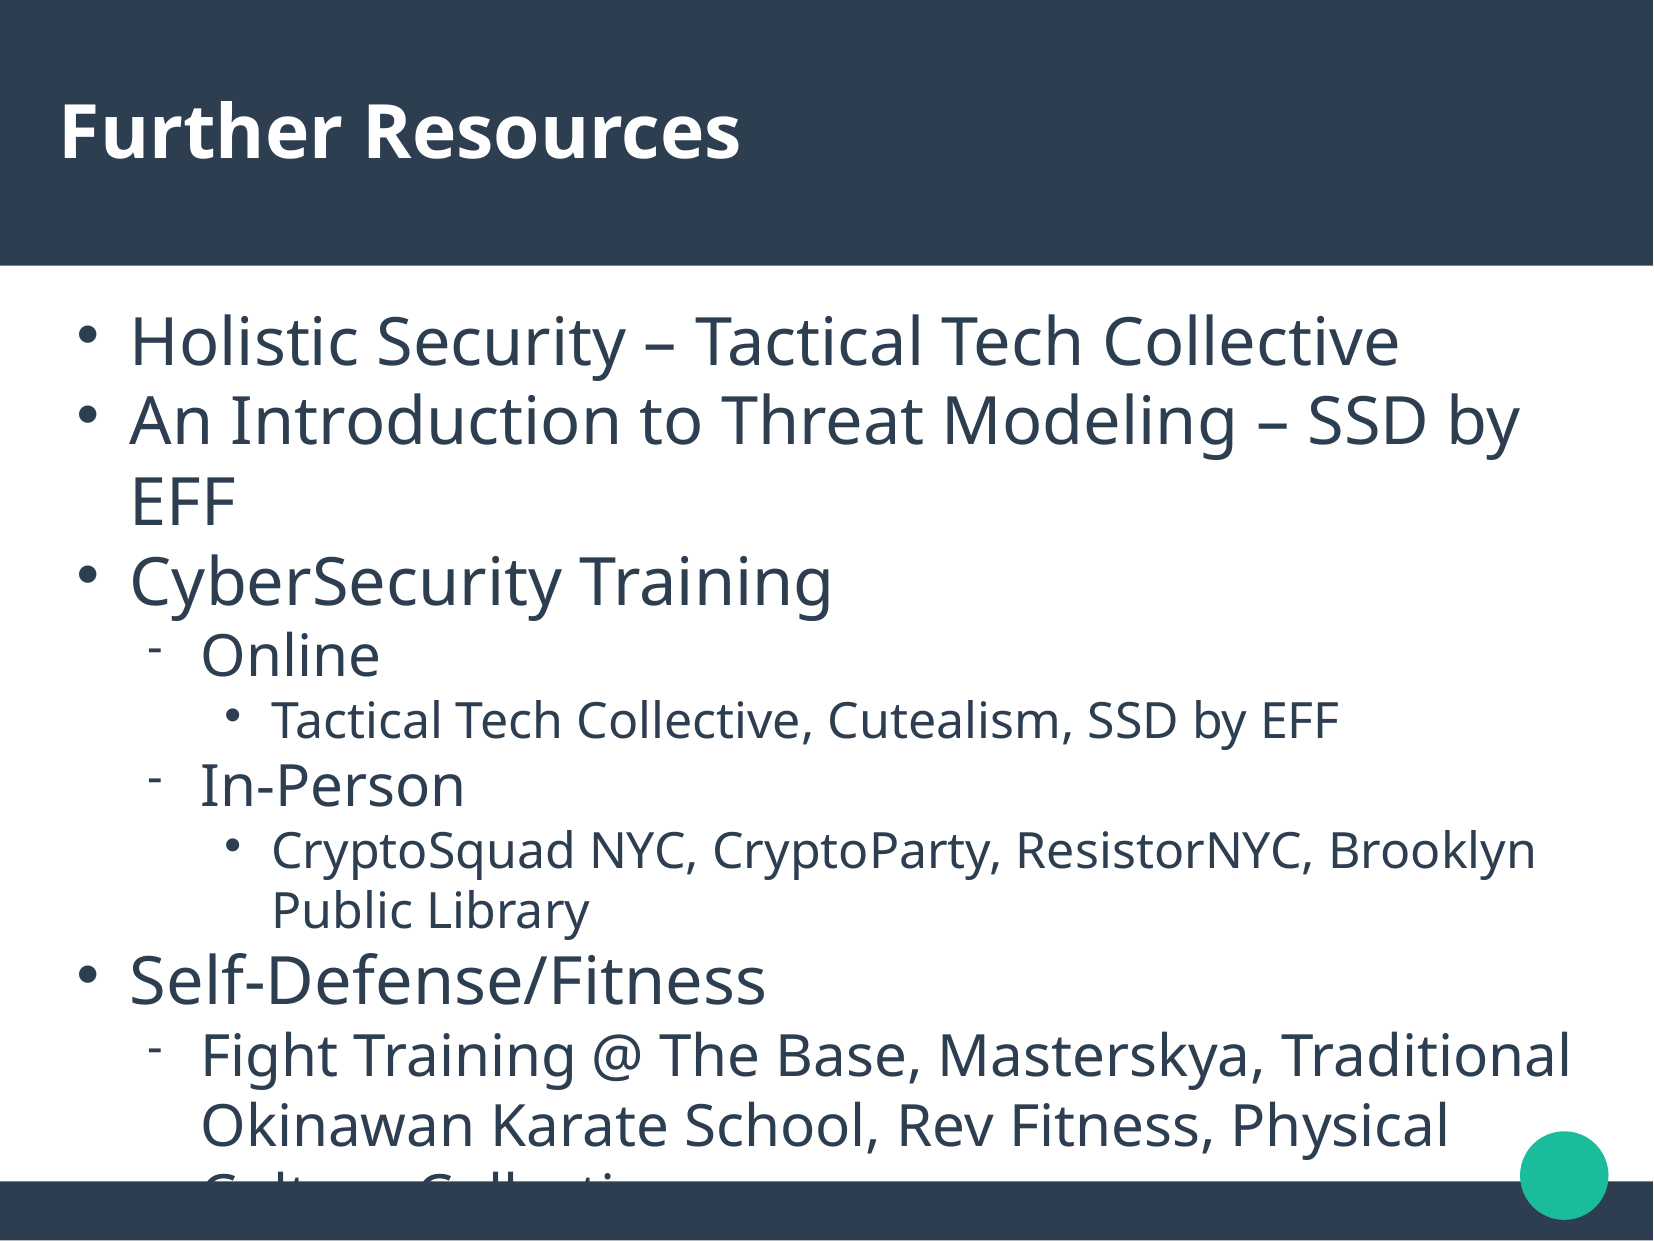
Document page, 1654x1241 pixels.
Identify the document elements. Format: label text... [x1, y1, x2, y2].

text_box Further Resources [58, 49, 1594, 207]
text_box Holistic Security – Tactical Tech Collective An Introduction to Threat Modeling – SSD by EFF CyberSecurity Training Online Tactical Tech Collective, Cutealism, SSD by EFF In-Person CryptoSquad NYC, CryptoParty, ResistorNYC, Brooklyn Public Library Self-Defense/Fitness Fight Training @ The Base, Masterskya, Traditional Okinawan Karate School, Rev Fitness, Physical Culture Collective [58, 298, 1594, 1126]
